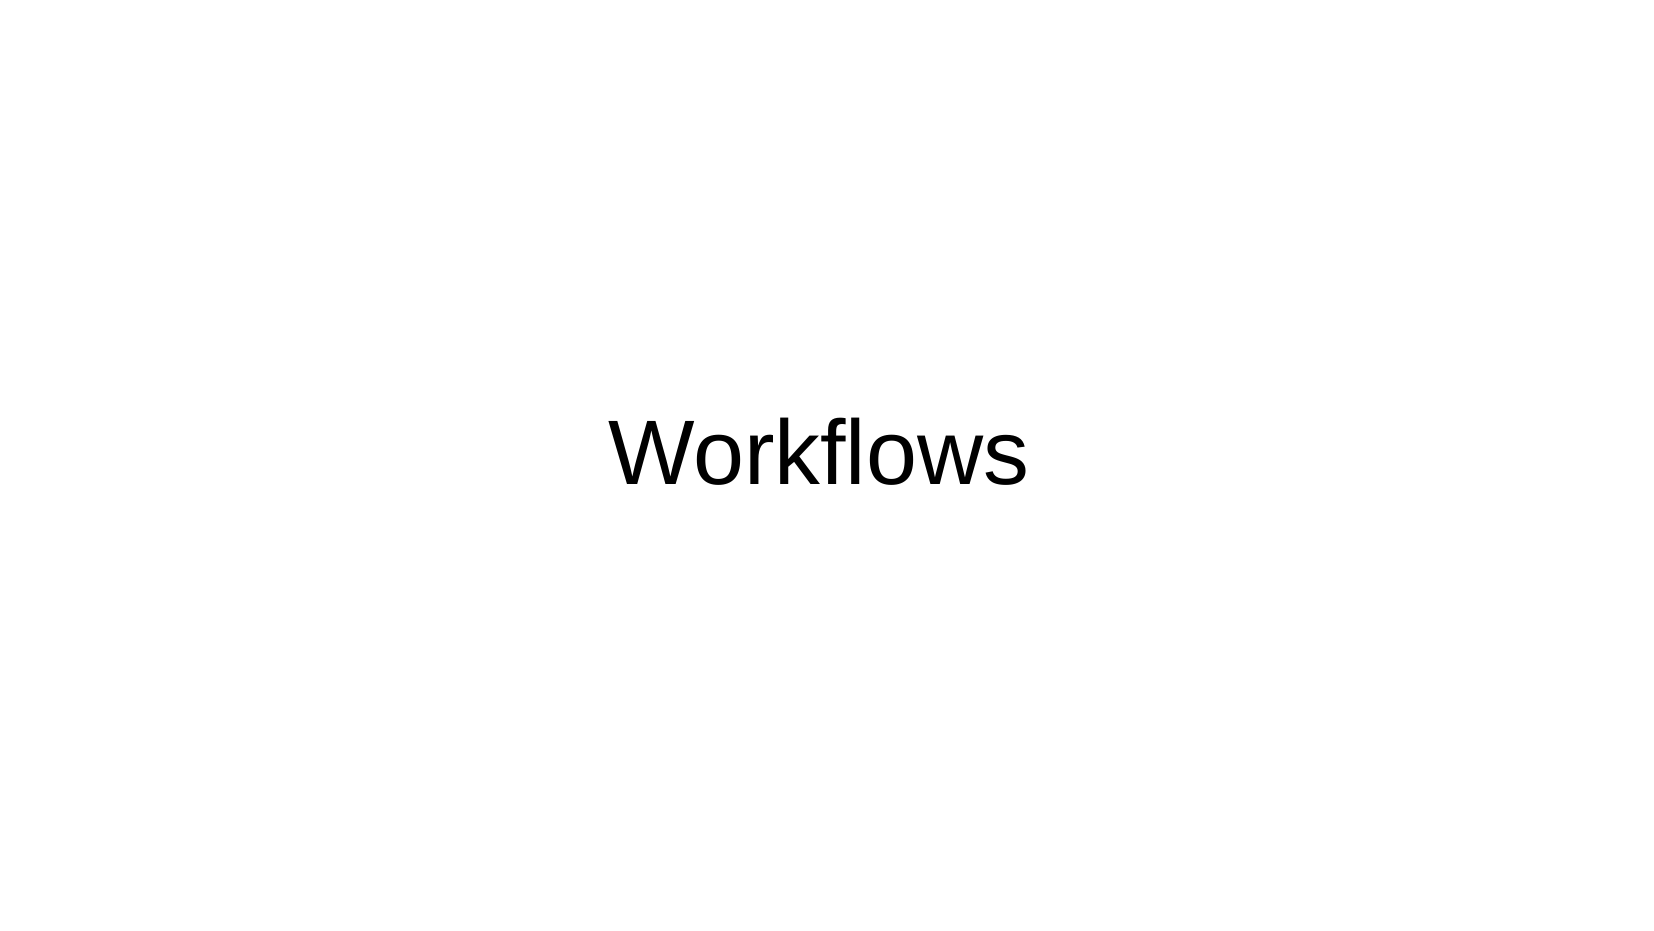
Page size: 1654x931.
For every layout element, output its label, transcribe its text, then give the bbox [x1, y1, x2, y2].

title Workflows [75, 375, 1564, 531]
